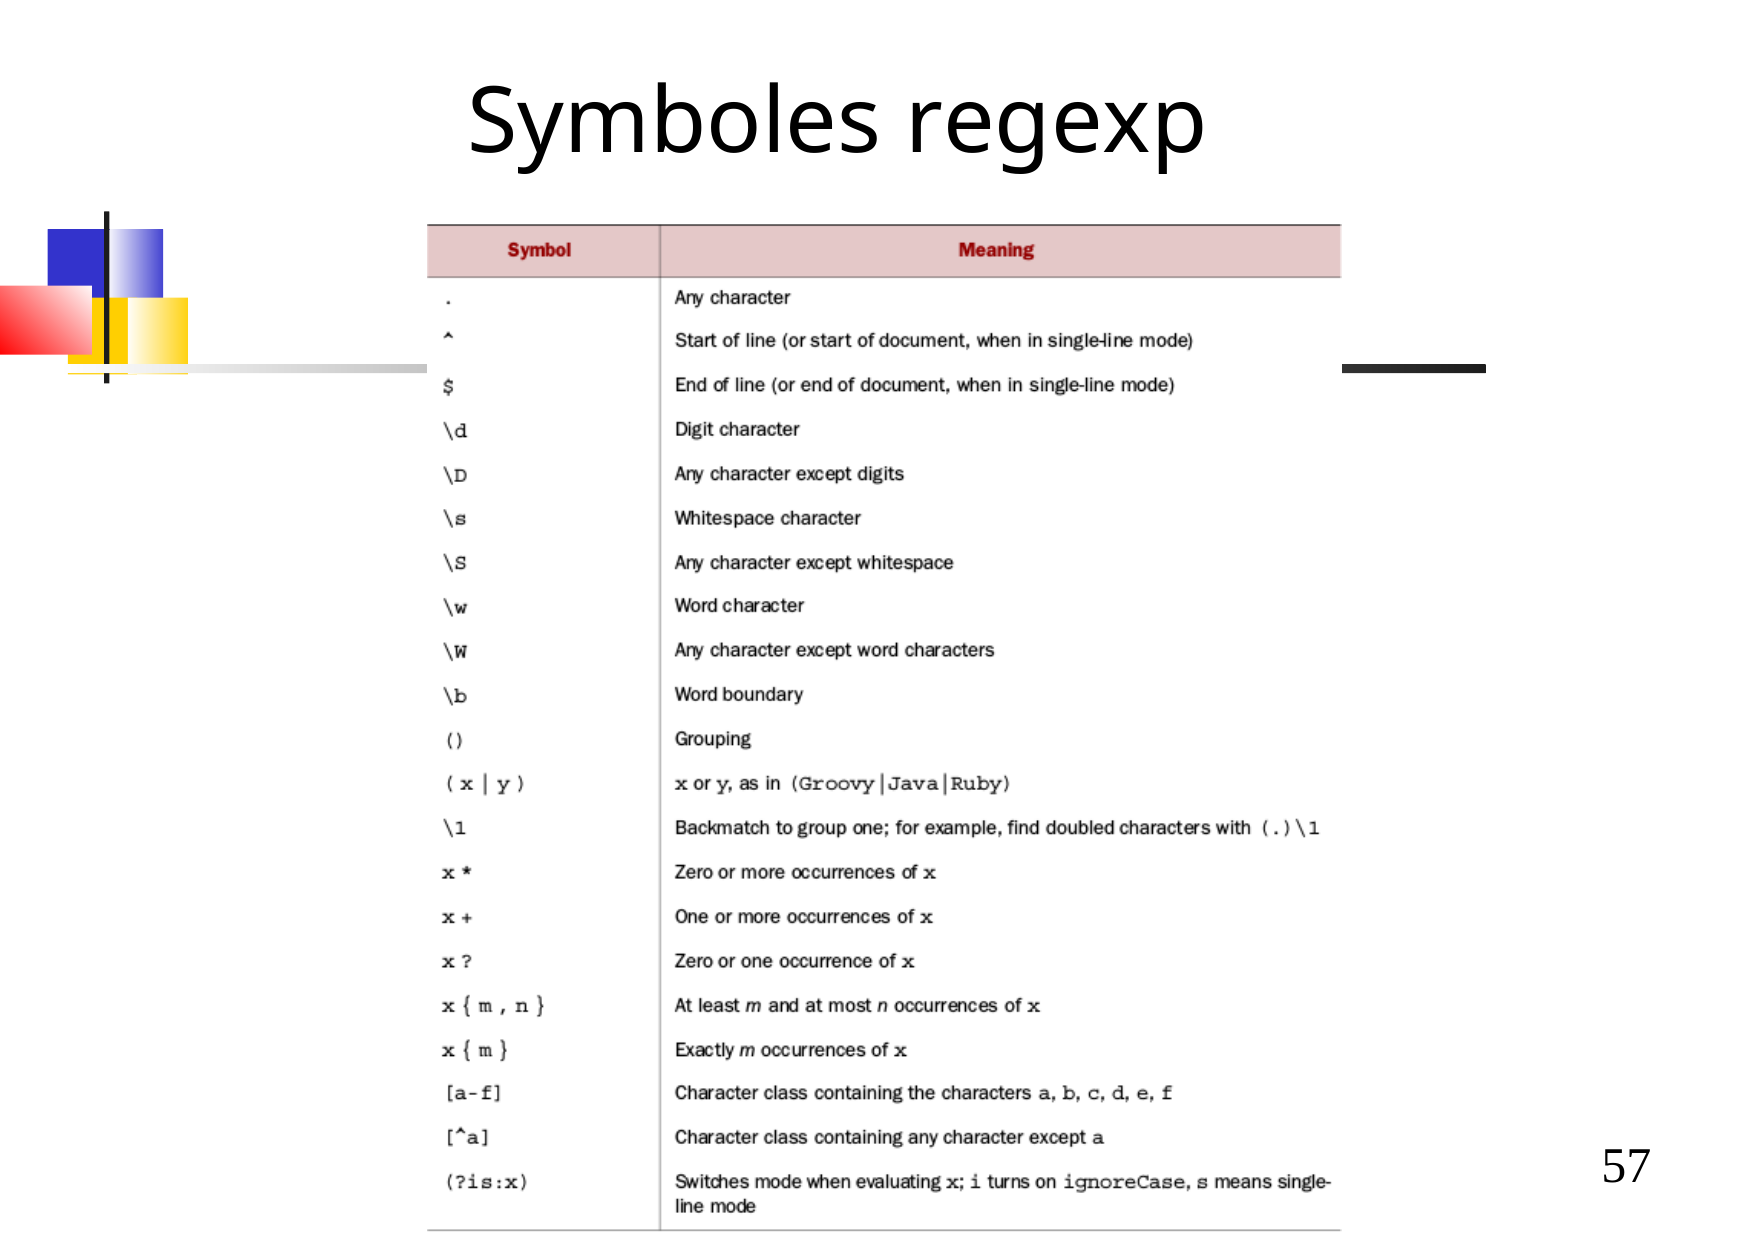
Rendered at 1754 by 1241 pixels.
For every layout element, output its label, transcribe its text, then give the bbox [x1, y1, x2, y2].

picture [427, 223, 1342, 1241]
title Symboles regexp [179, 15, 1567, 227]
